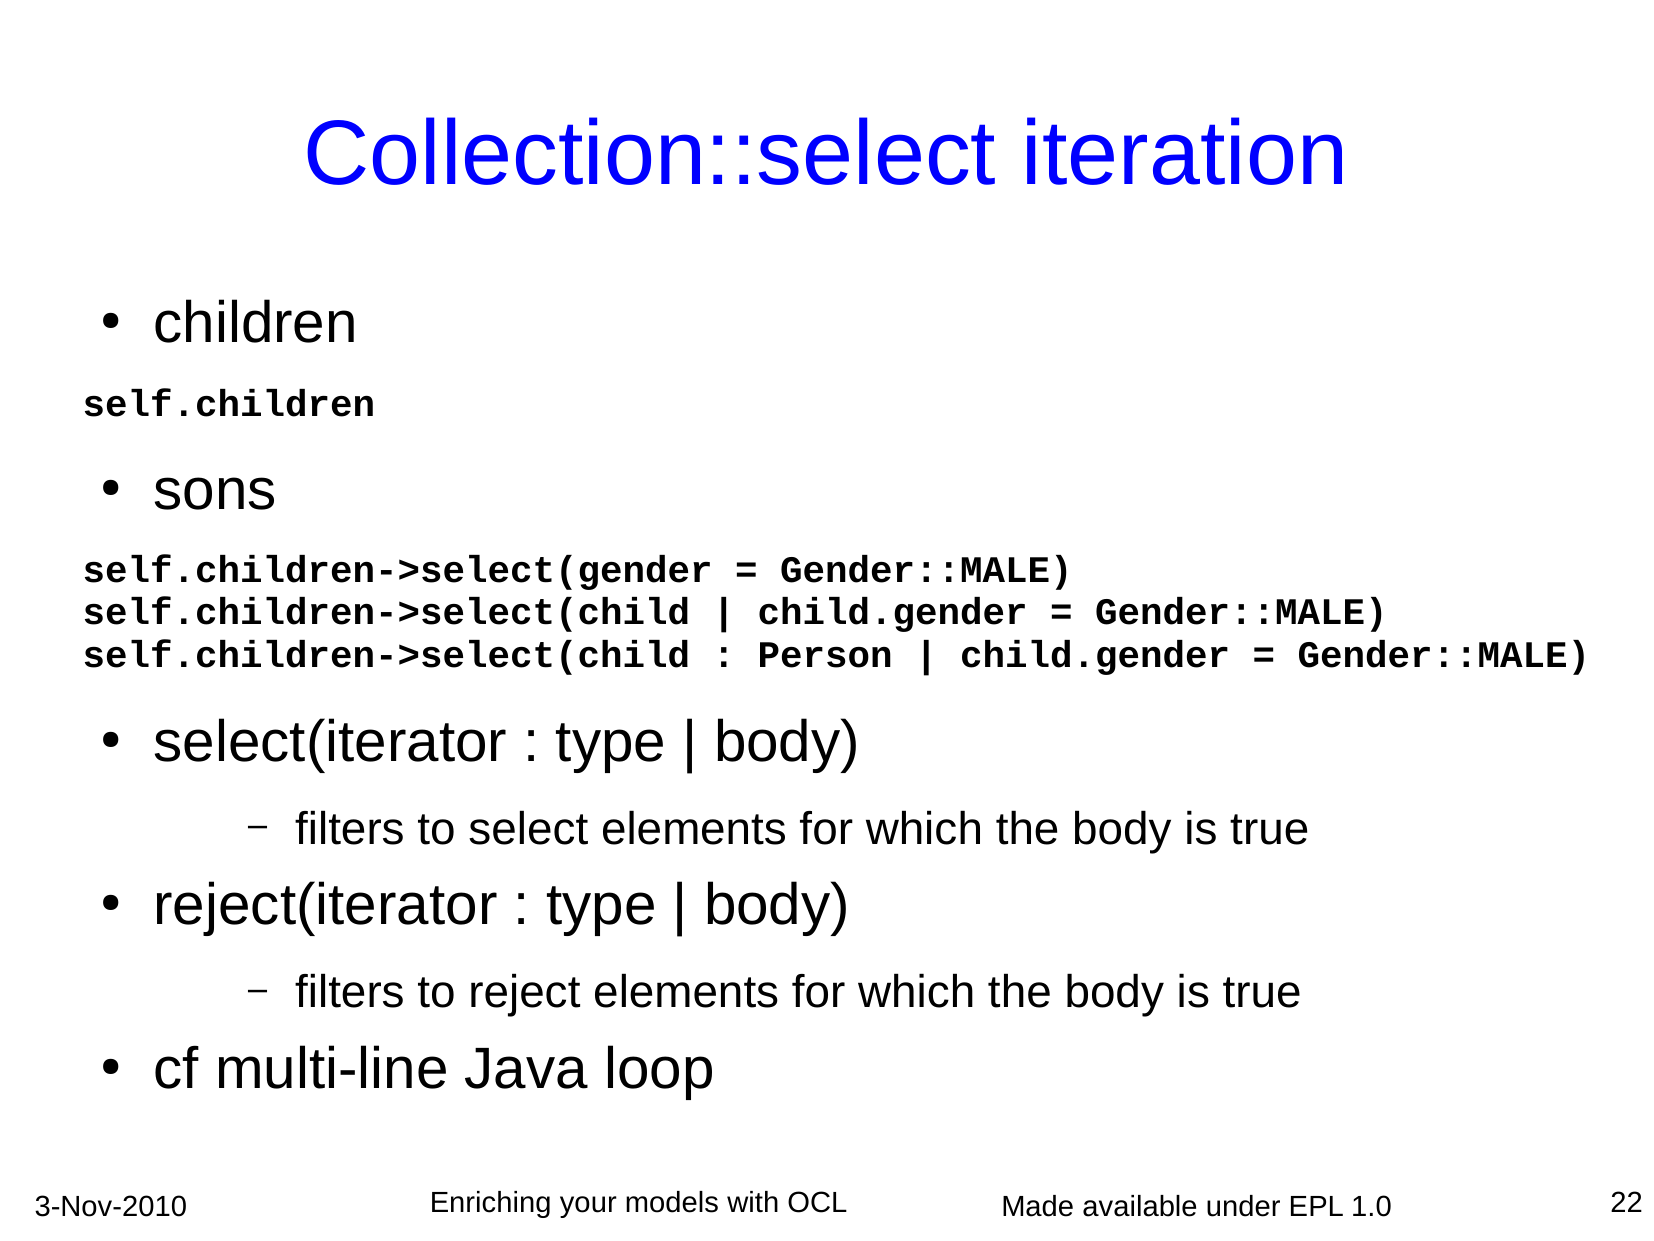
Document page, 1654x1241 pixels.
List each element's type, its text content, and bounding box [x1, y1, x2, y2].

title Collection::select iteration [82, 49, 1571, 257]
list children self.children sons self.children->select(gender = Gender::MALE) self.children->select(child | child.gender = Gender::MALE) self.children->select(child : Person | child.gender = Gender::MALE) select(iterator : type | body) filters to select elements for which the body is true reject(iterator : type | body) filters to reject elements for which the body is true cf multi-line Java loop [82, 290, 1609, 1099]
